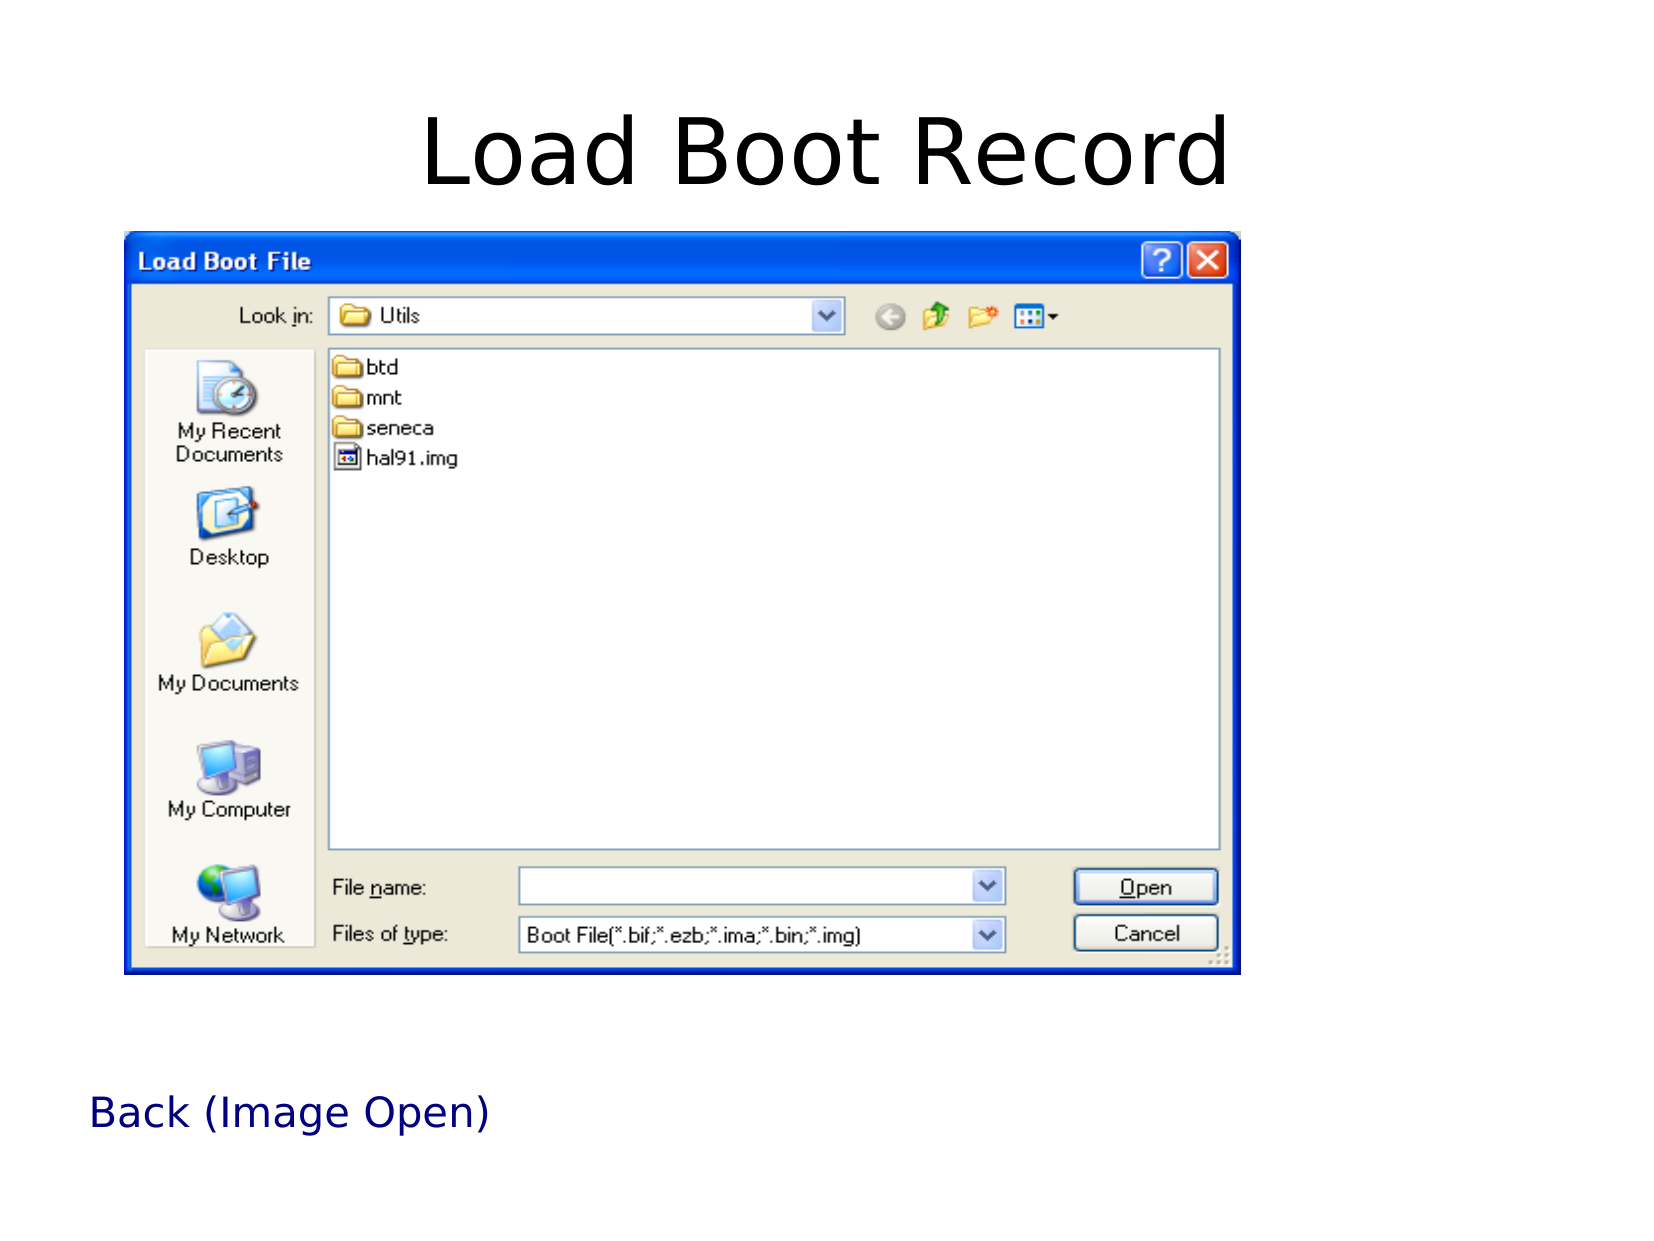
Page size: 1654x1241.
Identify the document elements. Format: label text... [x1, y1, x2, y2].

text_box Back (Image Open) [88, 1078, 833, 1147]
title Load Boot Record [82, 49, 1571, 257]
picture [124, 231, 1241, 975]
